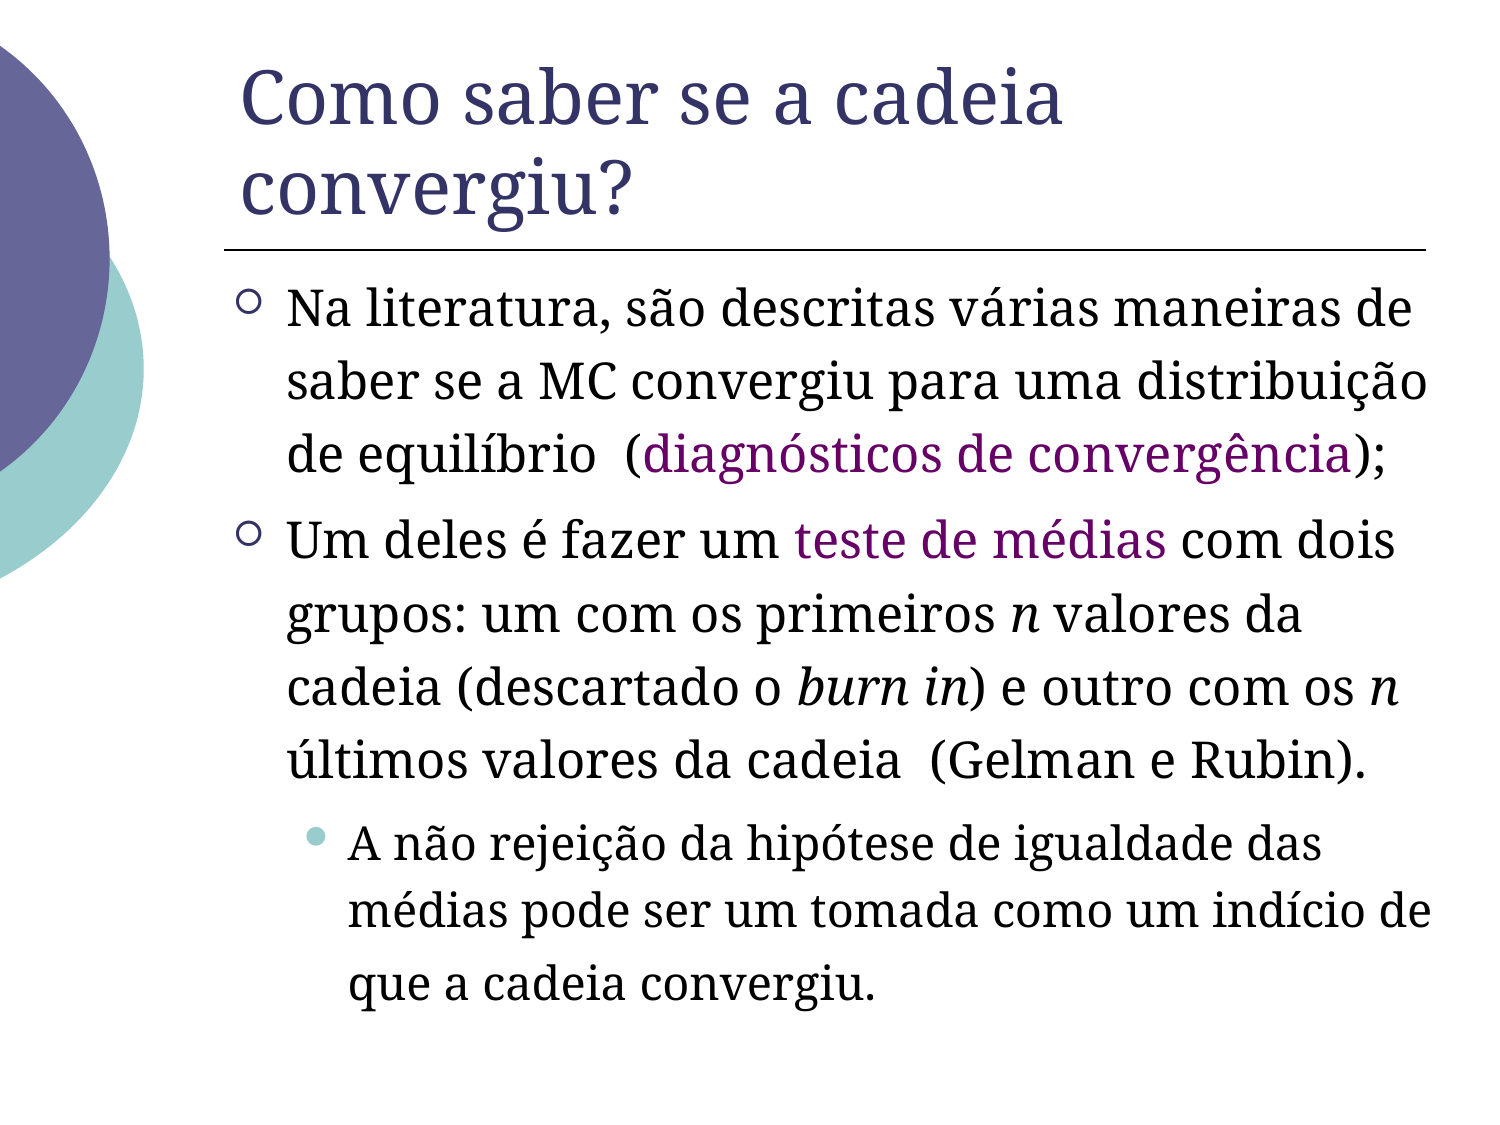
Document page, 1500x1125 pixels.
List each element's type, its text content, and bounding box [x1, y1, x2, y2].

list Na literatura, são descritas várias maneiras de saber se a MC convergiu para uma distribuição de equilíbrio (diagnósticos de convergência); Um deles é fazer um teste de médias com dois grupos: um com os primeiros n valores da cadeia (descartado o burn in) e outro com os n últimos valores da cadeia (Gelman e Rubin). A não rejeição da hipótese de igualdade das médias pode ser um tomada como um indício de que a cadeia convergiu. [218, 255, 1450, 1083]
title Como saber se a cadeia convergiu? [224, 49, 1425, 237]
